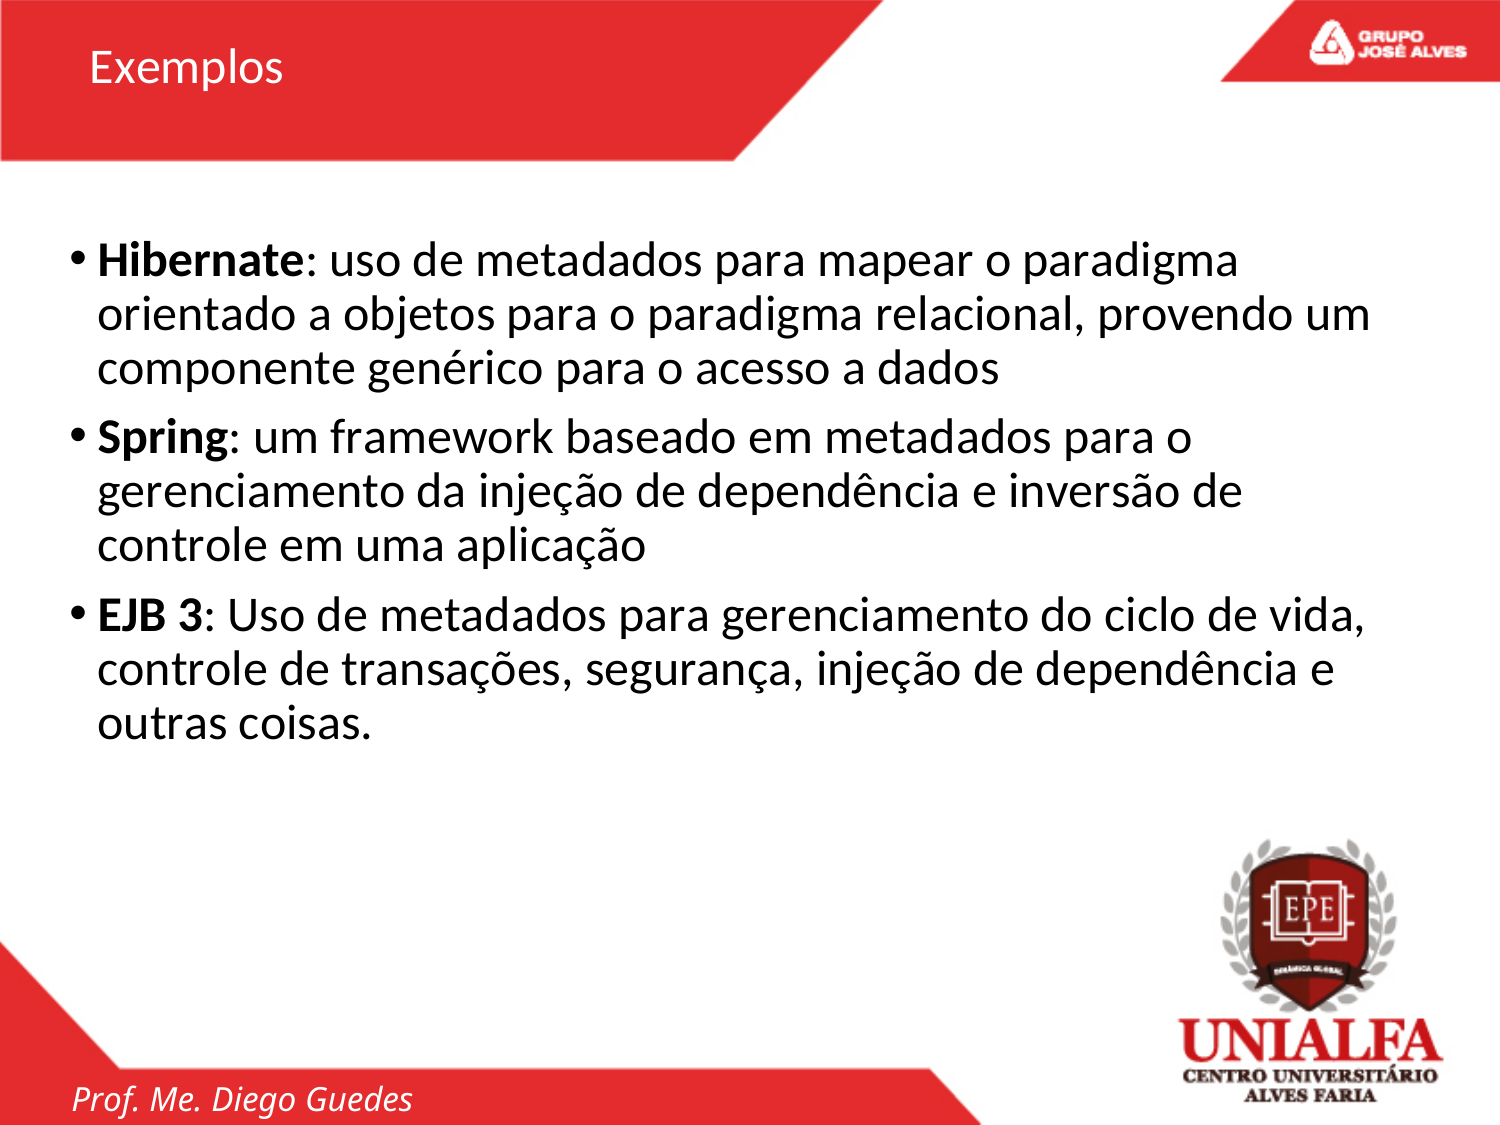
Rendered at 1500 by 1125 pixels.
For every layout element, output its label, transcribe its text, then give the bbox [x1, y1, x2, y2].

picture [0, 0, 1500, 1125]
text_box Exemplos [75, 25, 805, 101]
text_box Prof. Me. Diego Guedes [56, 1070, 711, 1125]
list Hibernate: uso de metadados para mapear o paradigma orientado a objetos para o paradigma relacional, provendo um componente genérico para o acesso a dados Spring: um framework baseado em metadados para o gerenciamento da injeção de dependência e inversão de controle em uma aplicação EJB 3: Uso de metadados para gerenciamento do ciclo de vida, controle de transações, segurança, injeção de dependência e outras coisas. [54, 225, 1405, 933]
